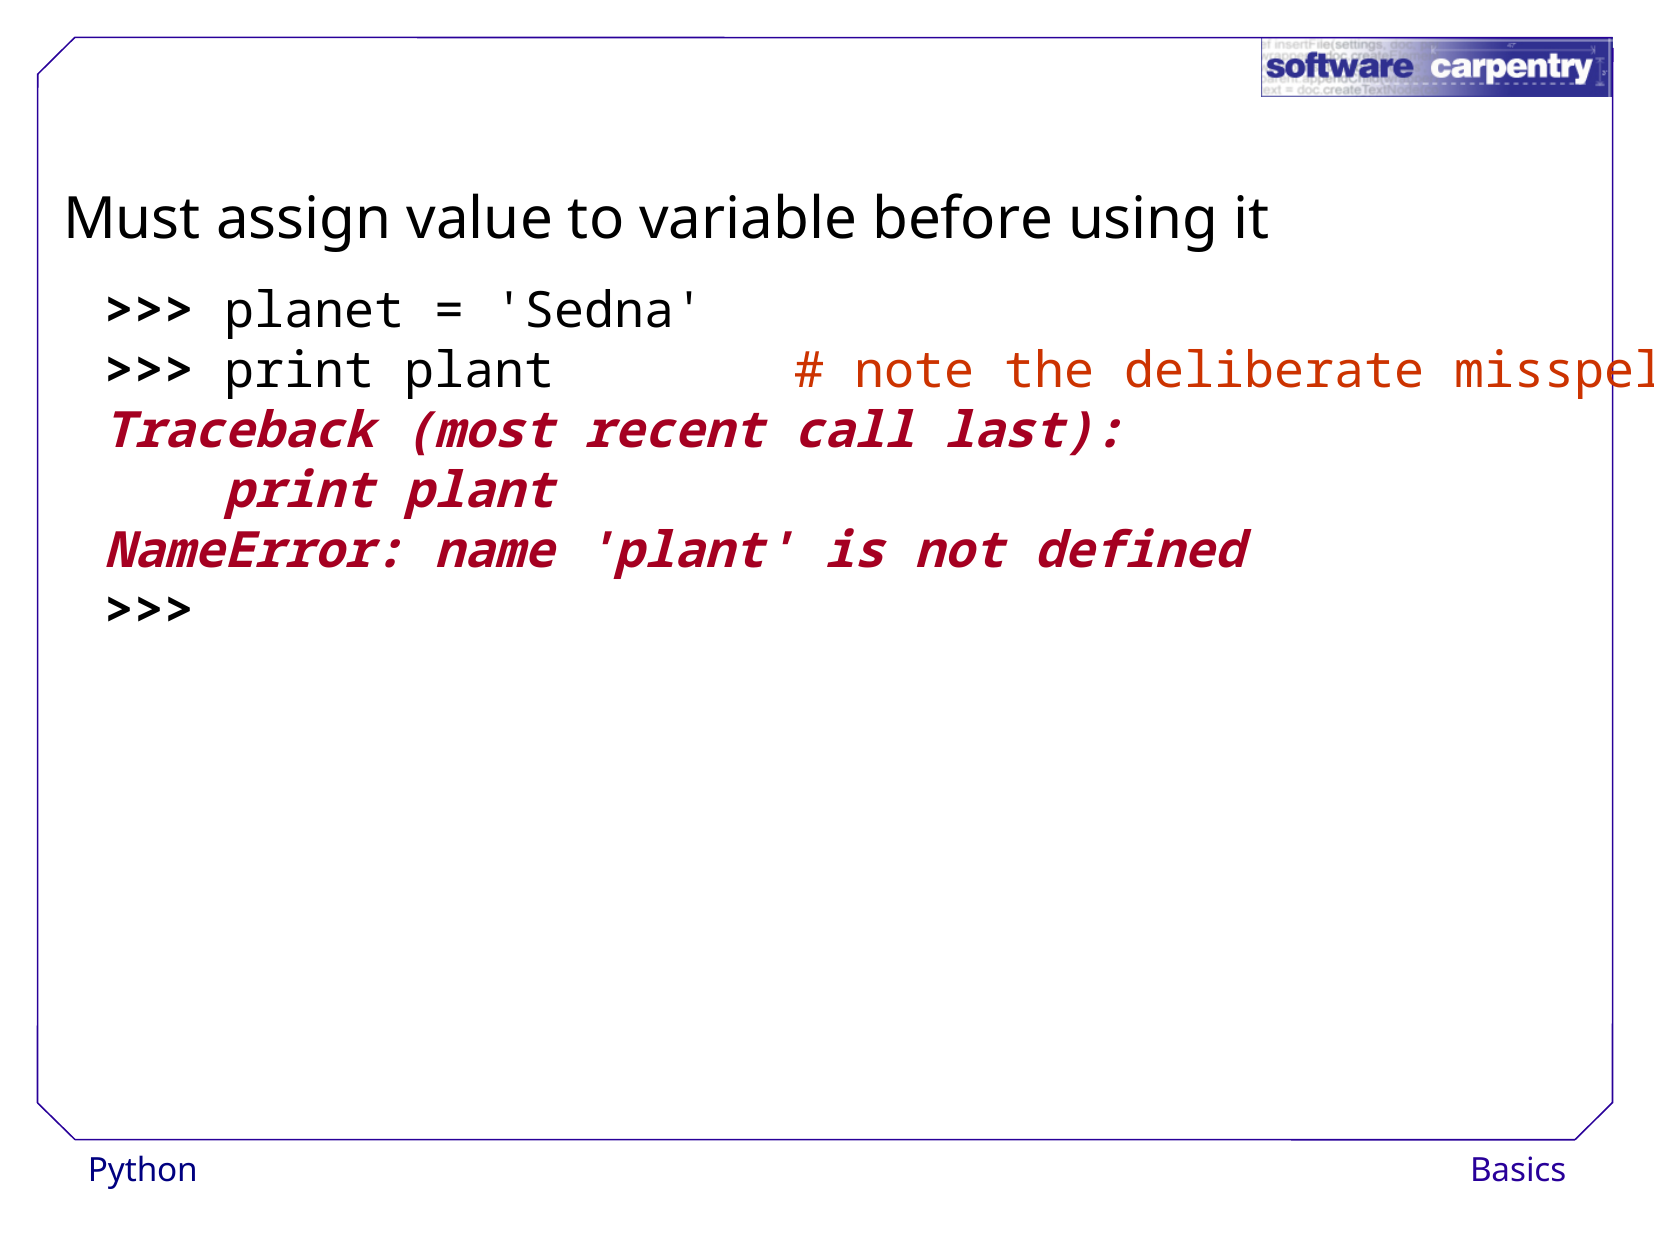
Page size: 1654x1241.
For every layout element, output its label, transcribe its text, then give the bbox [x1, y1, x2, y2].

picture [1261, 39, 1613, 97]
text_box >>> planet = 'Sedna' >>> print plant # note the deliberate misspelling Traceback (most recent call last): print plant NameError: name 'plant' is not defined >>> [89, 270, 1517, 649]
text_box Must assign value to variable before using it [48, 138, 1436, 259]
